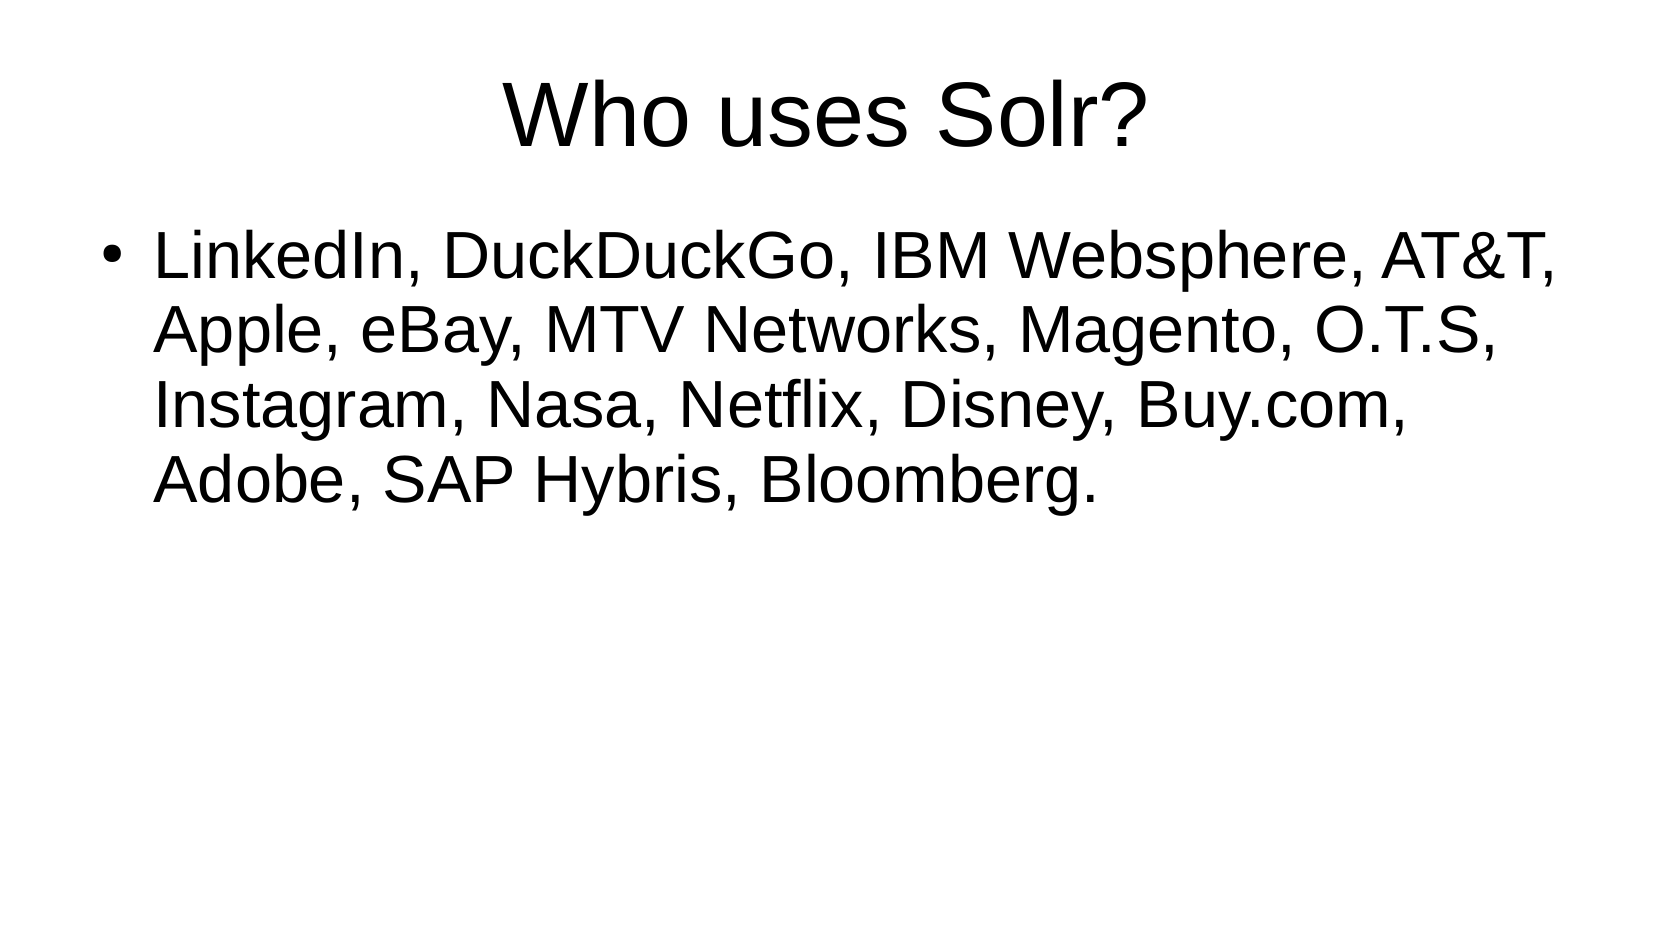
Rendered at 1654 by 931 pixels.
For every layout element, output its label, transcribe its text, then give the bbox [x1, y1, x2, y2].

title Who uses Solr? [82, 37, 1571, 193]
list LinkedIn, DuckDuckGo, IBM Websphere, AT&T, Apple, eBay, MTV Networks, Magento, O.T.S, Instagram, Nasa, Netflix, Disney, Buy.com, Adobe, SAP Hybris, Bloomberg. [82, 217, 1571, 758]
